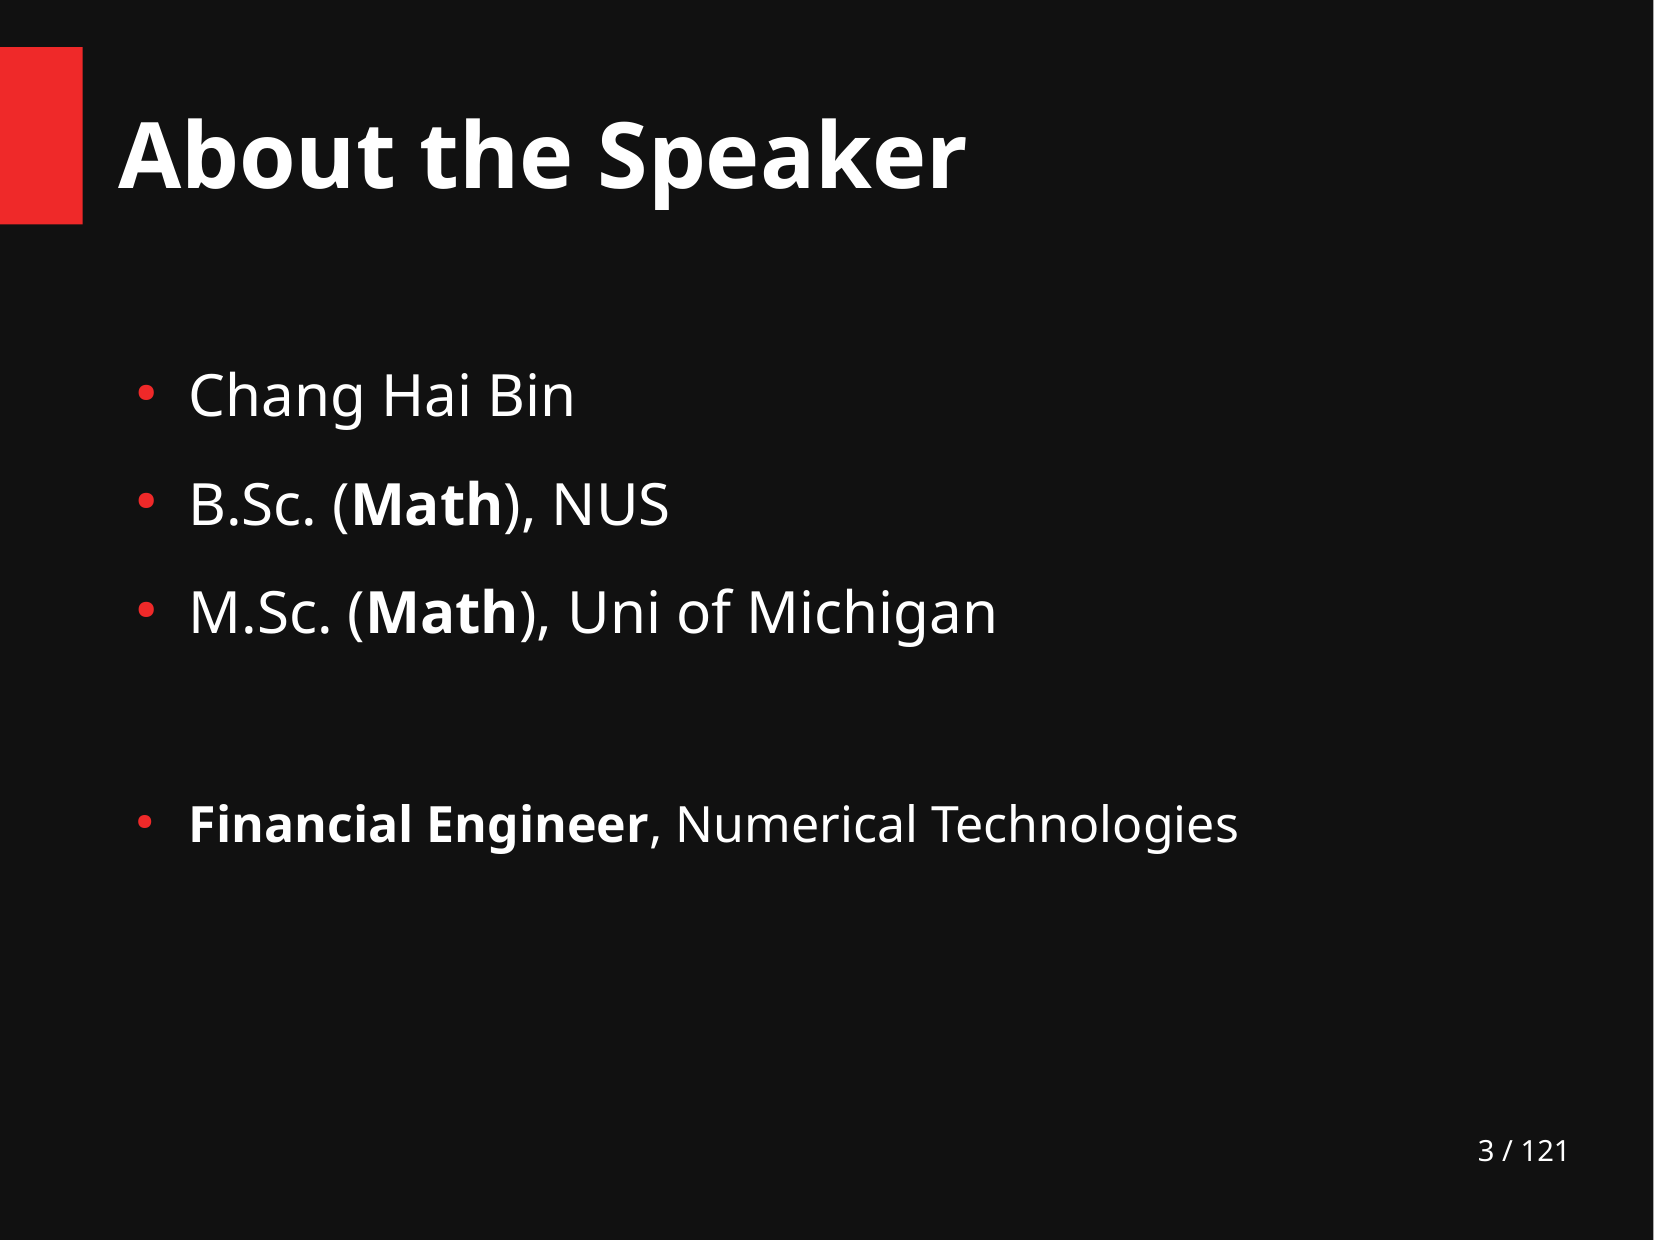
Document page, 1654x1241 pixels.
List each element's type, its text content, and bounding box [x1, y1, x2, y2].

list Chang Hai Bin B.Sc. (Math), NUS M.Sc. (Math), Uni of Michigan Financial Engineer, Numerical Technologies [118, 354, 1536, 1074]
title About the Speaker [118, 49, 1571, 257]
